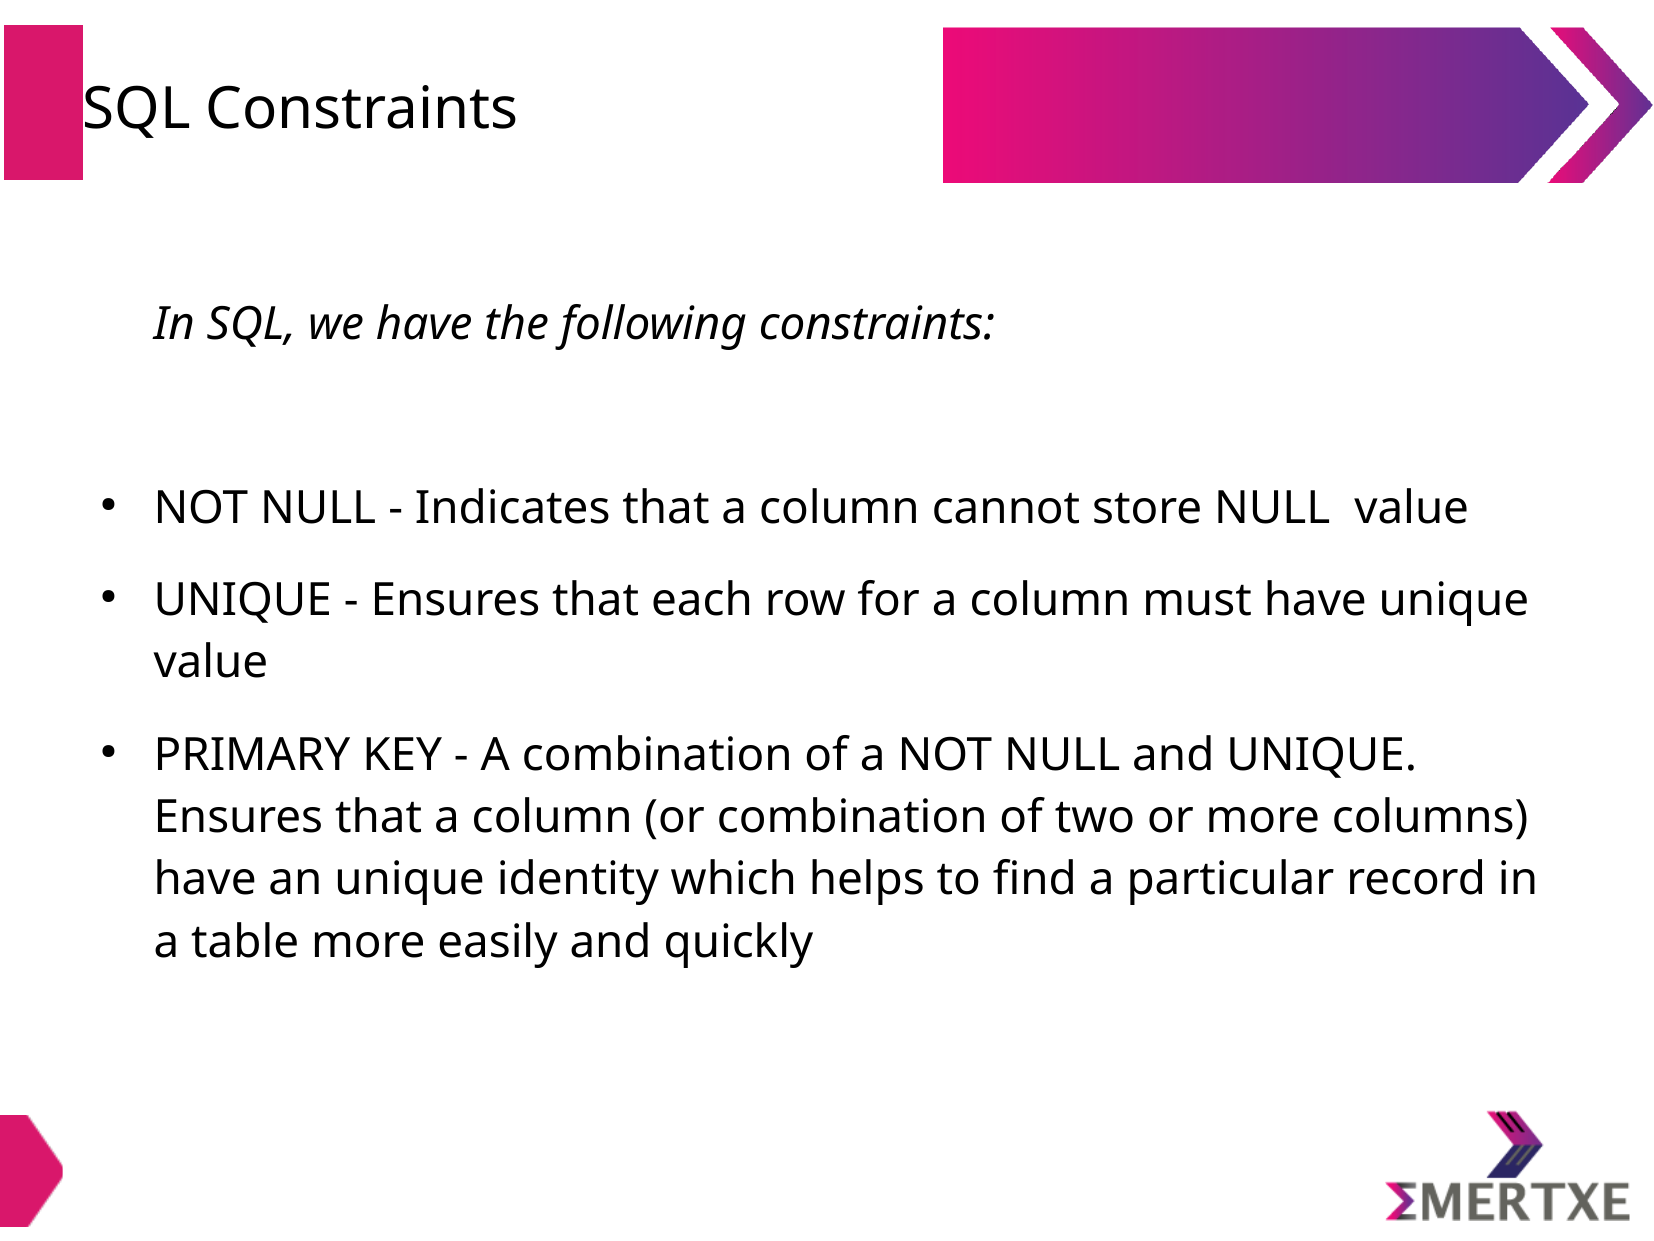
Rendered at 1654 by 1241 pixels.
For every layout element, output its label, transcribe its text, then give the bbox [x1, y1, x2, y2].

picture [1385, 1107, 1631, 1221]
title SQL Constraints [82, 2, 1571, 210]
list In SQL, we have the following constraints: NOT NULL - Indicates that a column cannot store NULL value UNIQUE - Ensures that each row for a column must have unique value PRIMARY KEY - A combination of a NOT NULL and UNIQUE. Ensures that a column (or combination of two or more columns) have an unique identity which helps to find a particular record in a table more easily and quickly [82, 290, 1571, 1010]
picture [1571, 27, 1653, 183]
